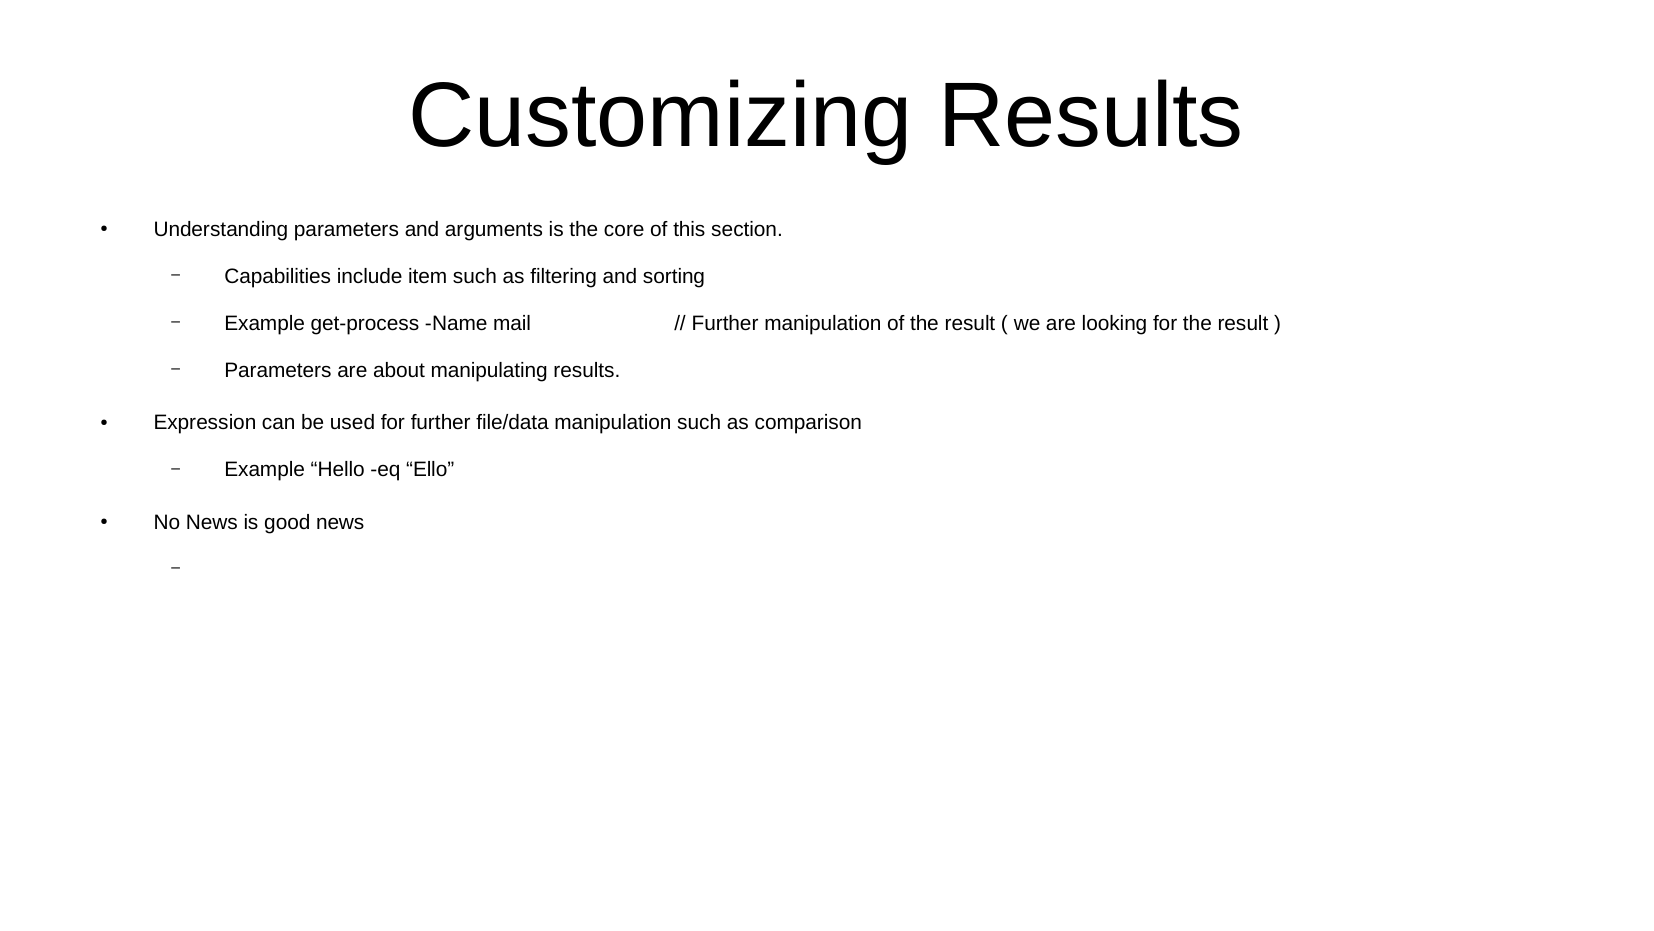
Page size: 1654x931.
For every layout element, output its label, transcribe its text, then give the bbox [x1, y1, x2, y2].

list Understanding parameters and arguments is the core of this section. Capabilities include item such as filtering and sorting Example get-process -Name mail // Further manipulation of the result ( we are looking for the result ) Parameters are about manipulating results. Expression can be used for further file/data manipulation such as comparison Example “Hello -eq “Ello” No News is good news [82, 217, 1576, 916]
title Customizing Results [82, 37, 1571, 193]
